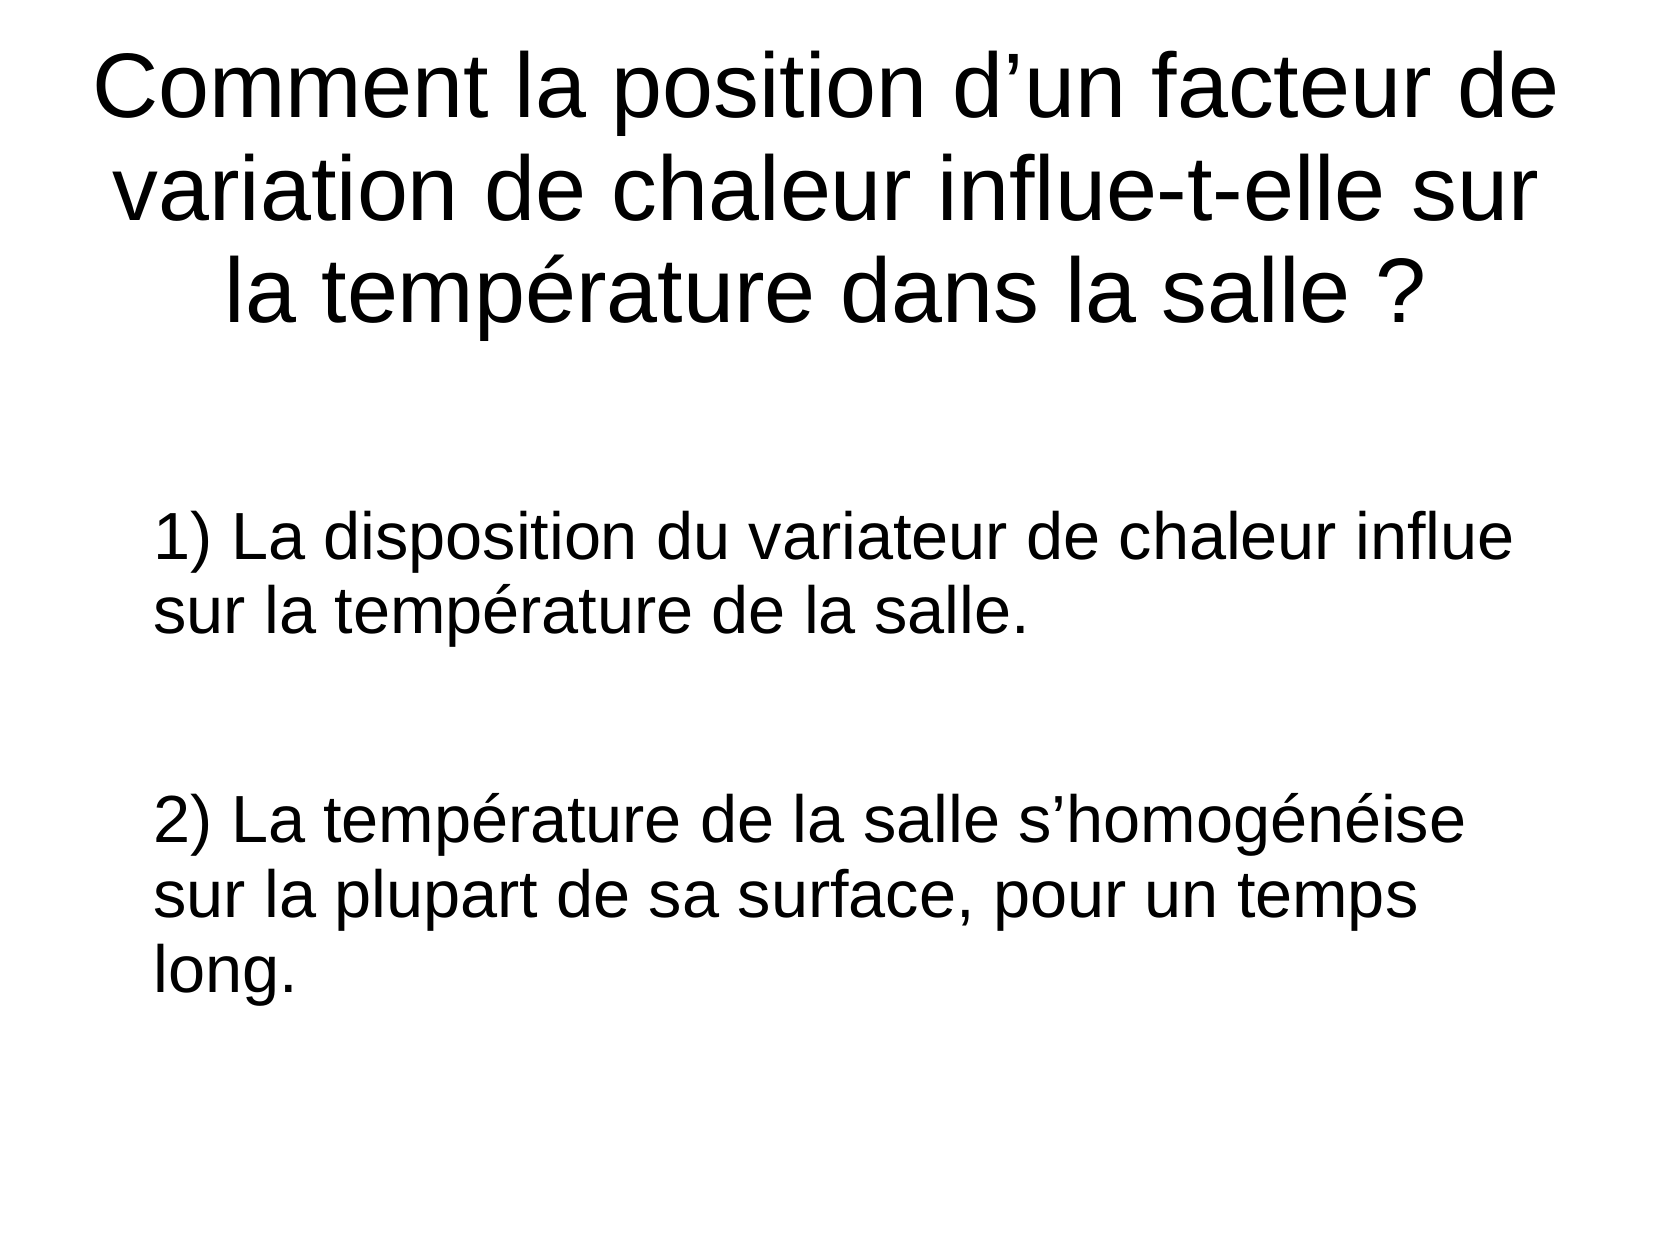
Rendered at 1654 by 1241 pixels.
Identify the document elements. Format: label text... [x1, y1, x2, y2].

title Comment la position d’un facteur de variation de chaleur influe-t-elle sur la température dans la salle ? [82, 34, 1571, 290]
list 1) La disposition du variateur de chaleur influe sur la température de la salle. 2) La température de la salle s’homogénéise sur la plupart de sa surface, pour un temps long. [82, 290, 1571, 1010]
